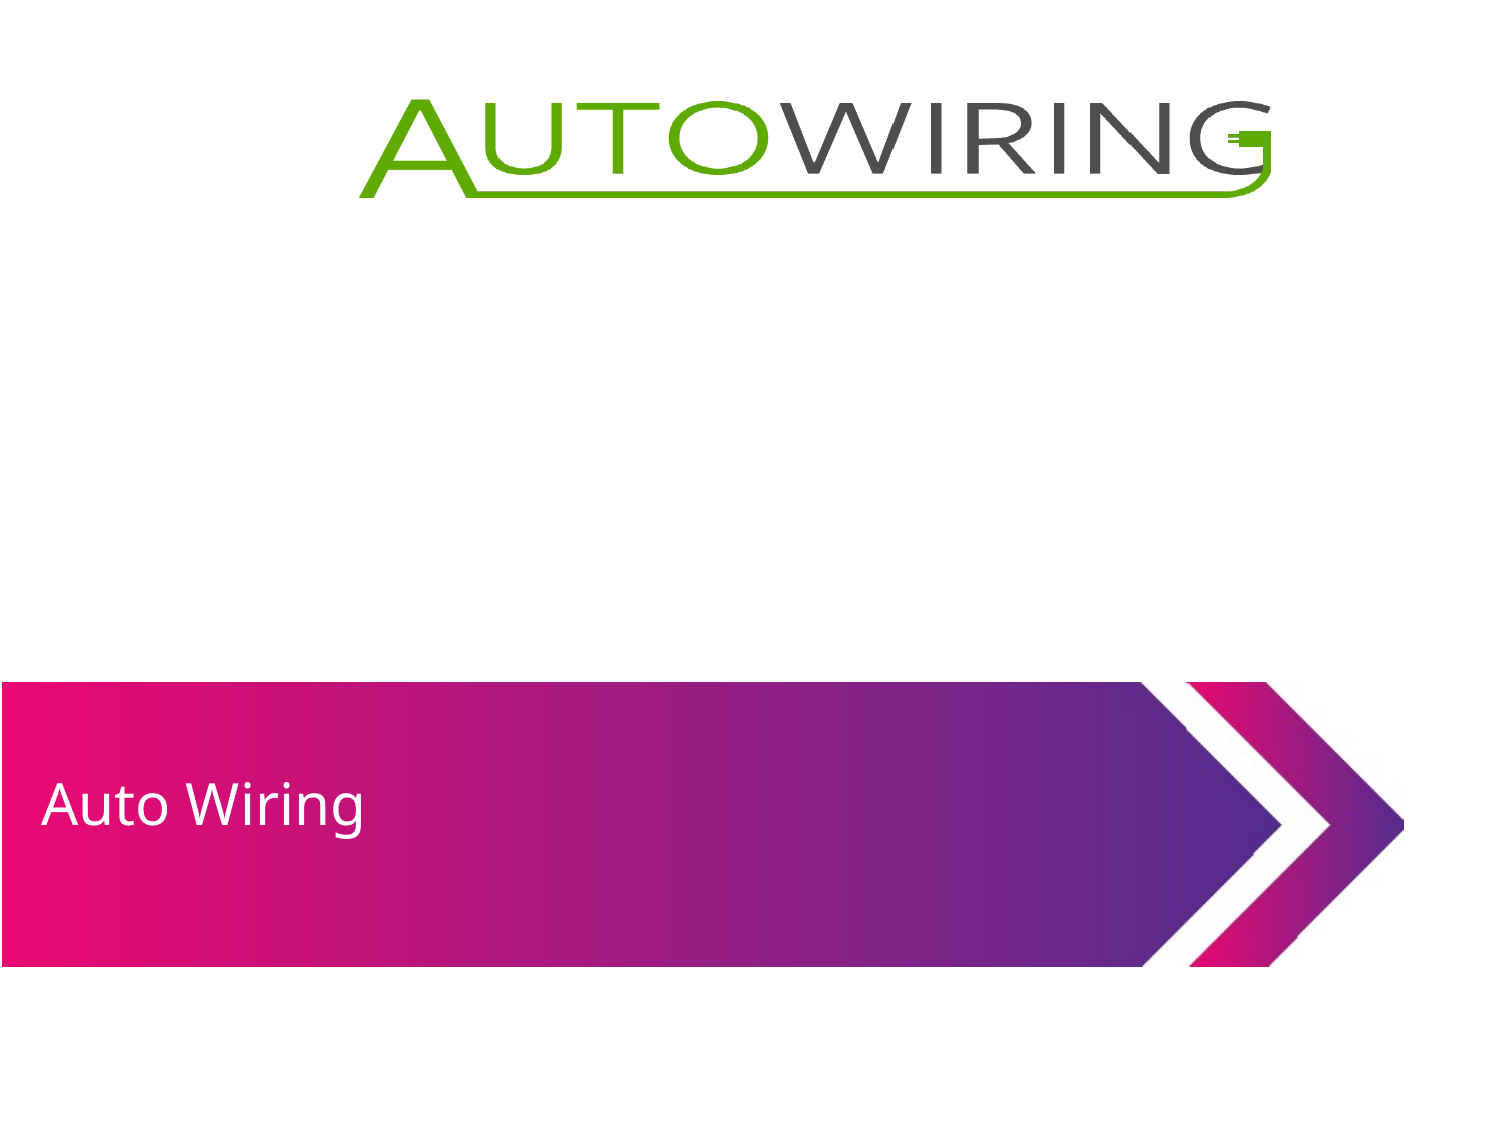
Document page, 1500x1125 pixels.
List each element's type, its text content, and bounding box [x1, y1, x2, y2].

text_box Auto Wiring [26, 755, 1158, 839]
picture [342, 86, 1288, 213]
picture [2, 682, 1404, 967]
